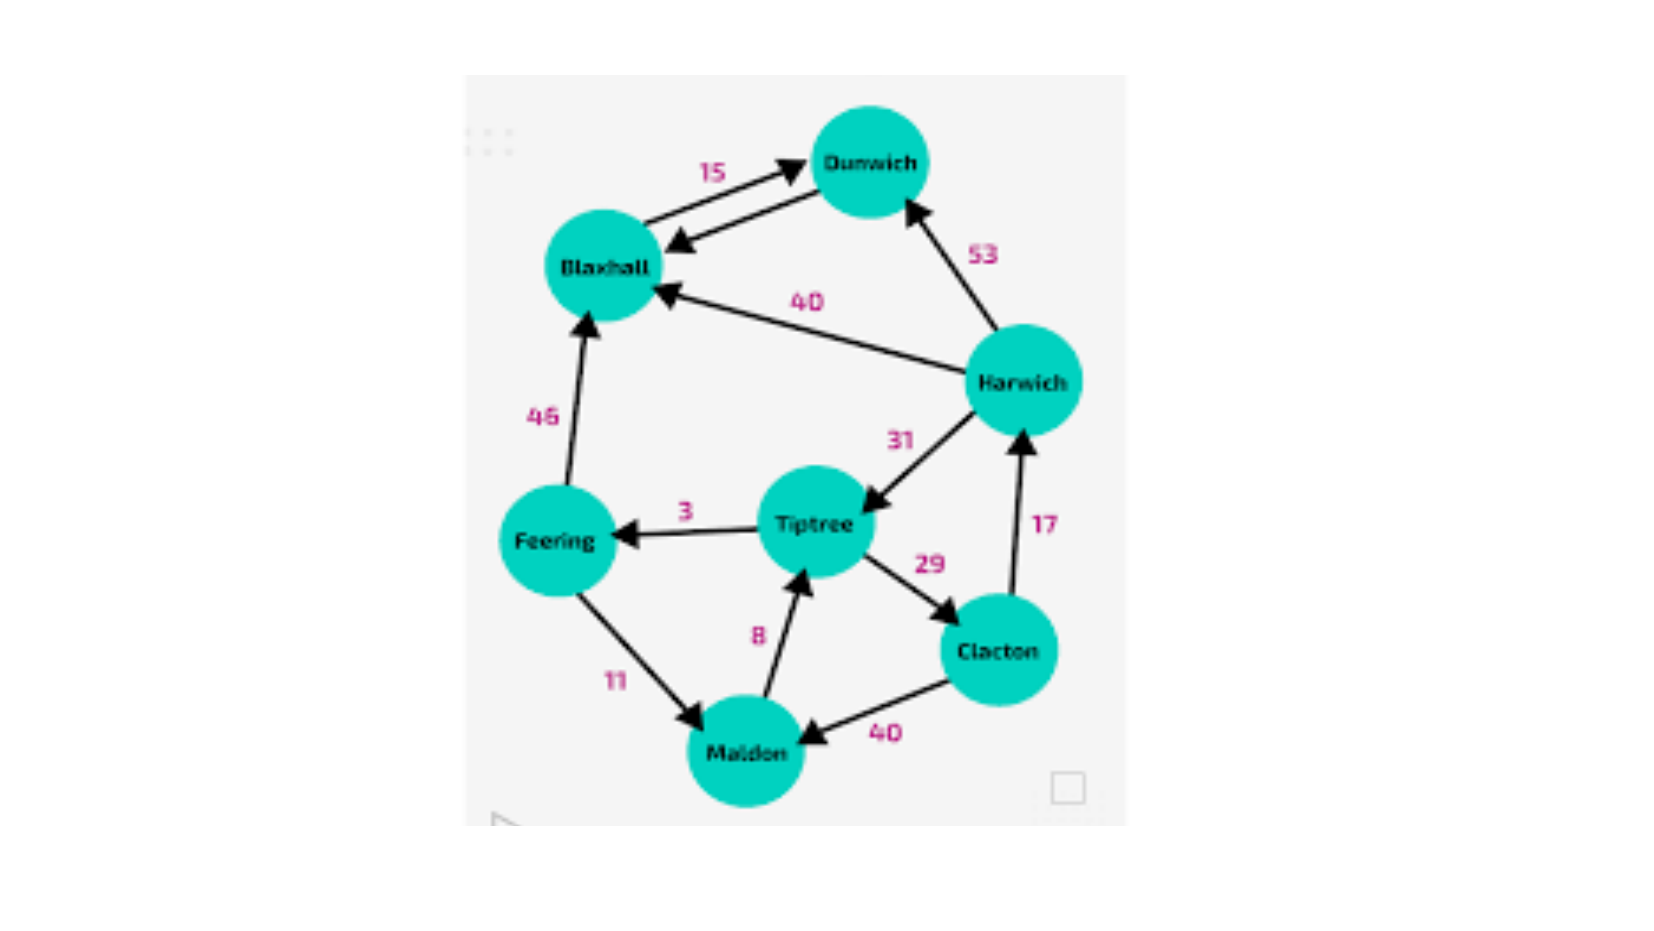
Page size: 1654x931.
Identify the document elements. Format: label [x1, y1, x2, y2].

picture [450, 75, 1144, 826]
